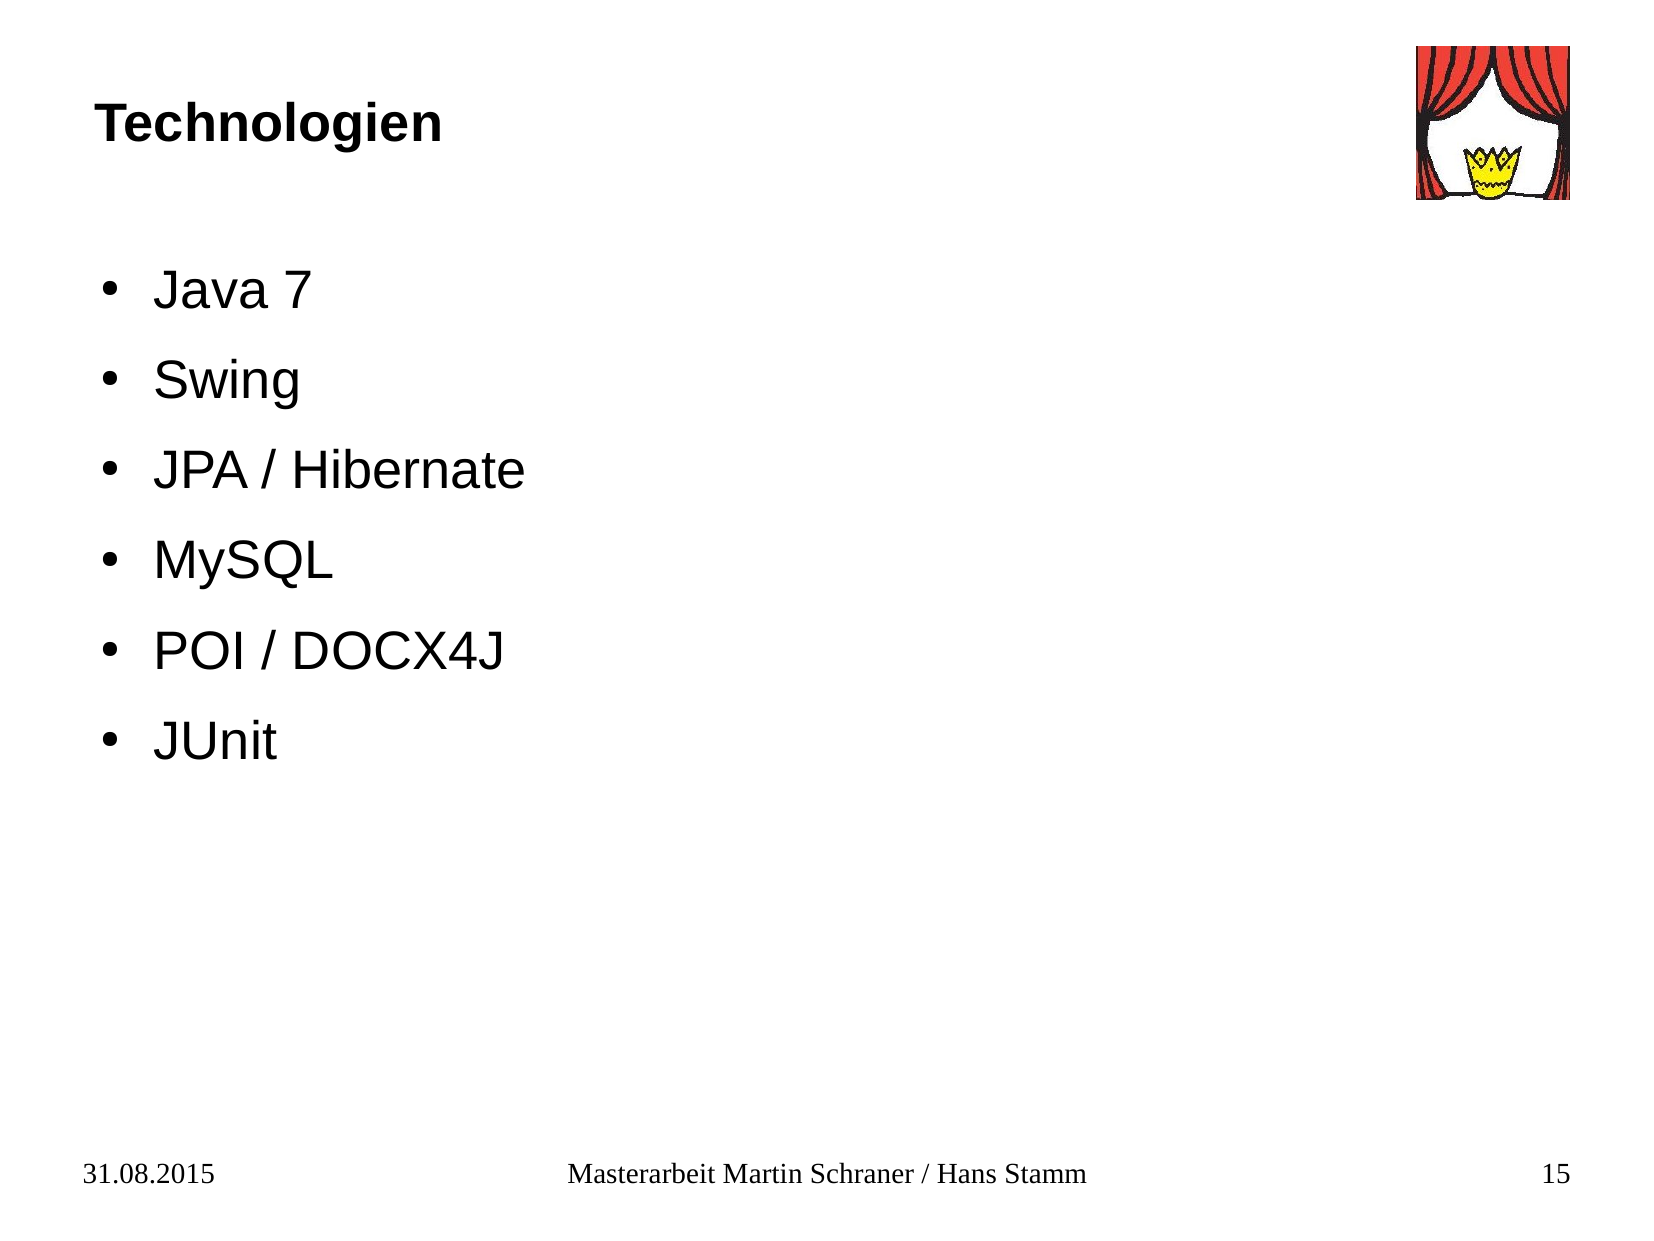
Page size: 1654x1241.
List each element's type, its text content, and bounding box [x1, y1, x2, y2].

list Java 7 Swing JPA / Hibernate MySQL POI / DOCX4J JUnit [82, 259, 1571, 1052]
title Technologien [94, 53, 1347, 193]
picture [1416, 46, 1570, 200]
